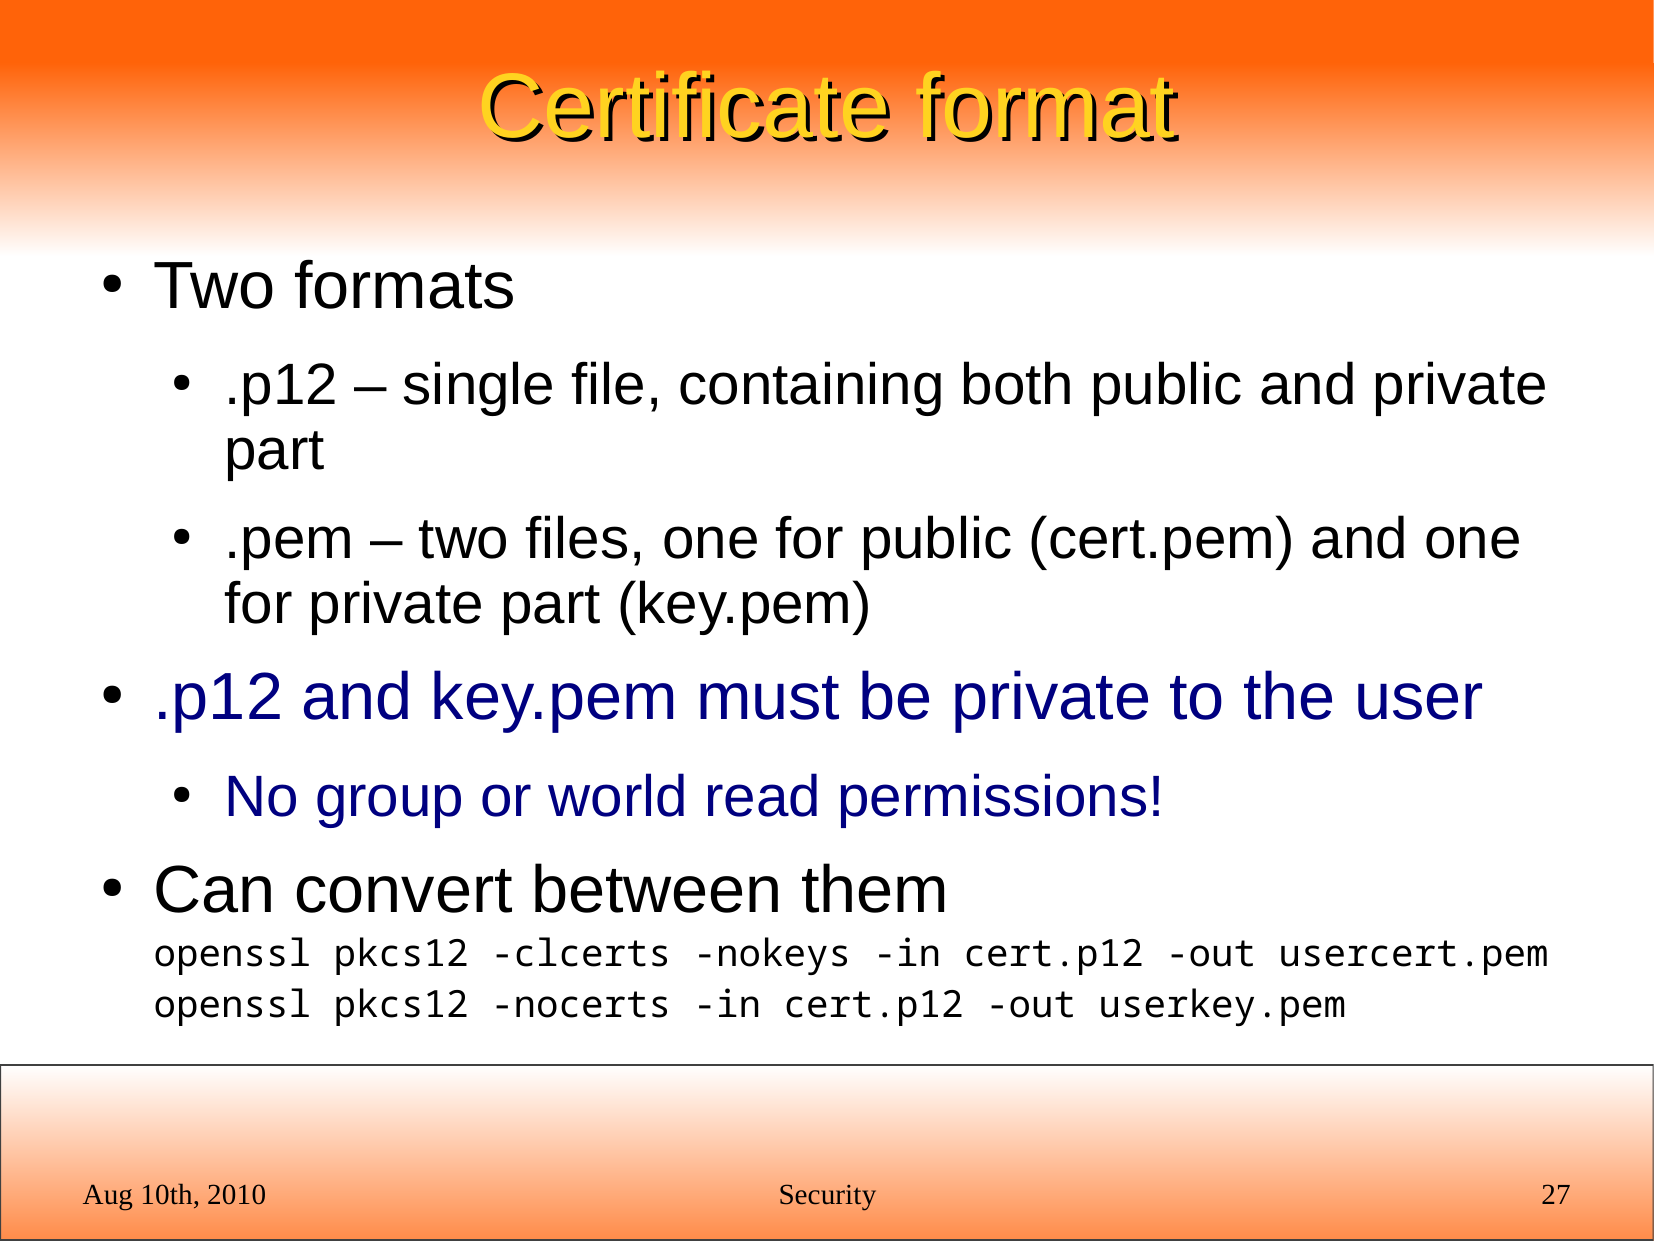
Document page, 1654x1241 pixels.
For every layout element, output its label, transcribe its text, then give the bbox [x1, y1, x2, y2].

list Two formats .p12 – single file, containing both public and private part .pem – two files, one for public (cert.pem) and one for private part (key.pem) .p12 and key.pem must be private to the user No group or world read permissions! Can convert between them openssl pkcs12 -clcerts -nokeys -in cert.p12 -out usercert.pem openssl pkcs12 -nocerts -in cert.p12 -out userkey.pem [82, 247, 1571, 1067]
title Certificate format [82, 9, 1571, 202]
